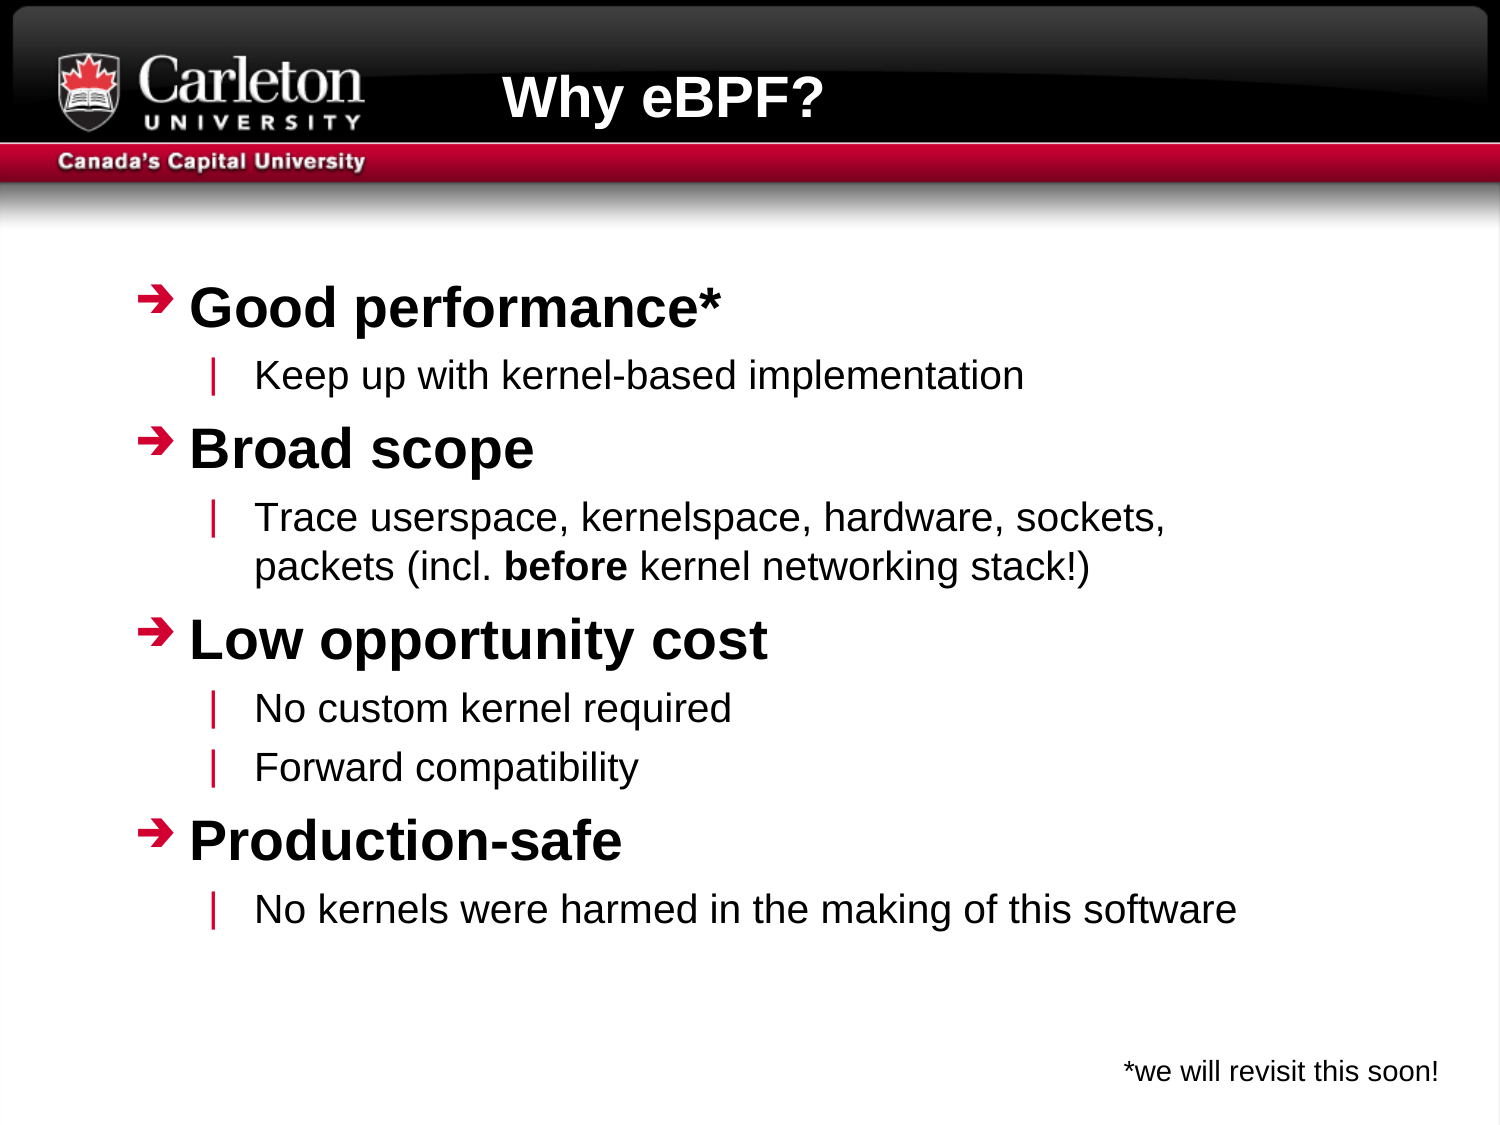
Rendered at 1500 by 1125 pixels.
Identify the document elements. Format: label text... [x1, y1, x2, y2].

picture [0, 0, 1500, 1125]
text_box *we will revisit this soon! [1108, 1045, 1456, 1096]
list Good performance* Keep up with kernel-based implementation Broad scope Trace userspace, kernelspace, hardware, sockets, packets (incl. before kernel networking stack!) Low opportunity cost No custom kernel required Forward compatibility Production-safe No kernels were harmed in the making of this software [120, 262, 1441, 946]
title Why eBPF? [487, 37, 1438, 150]
